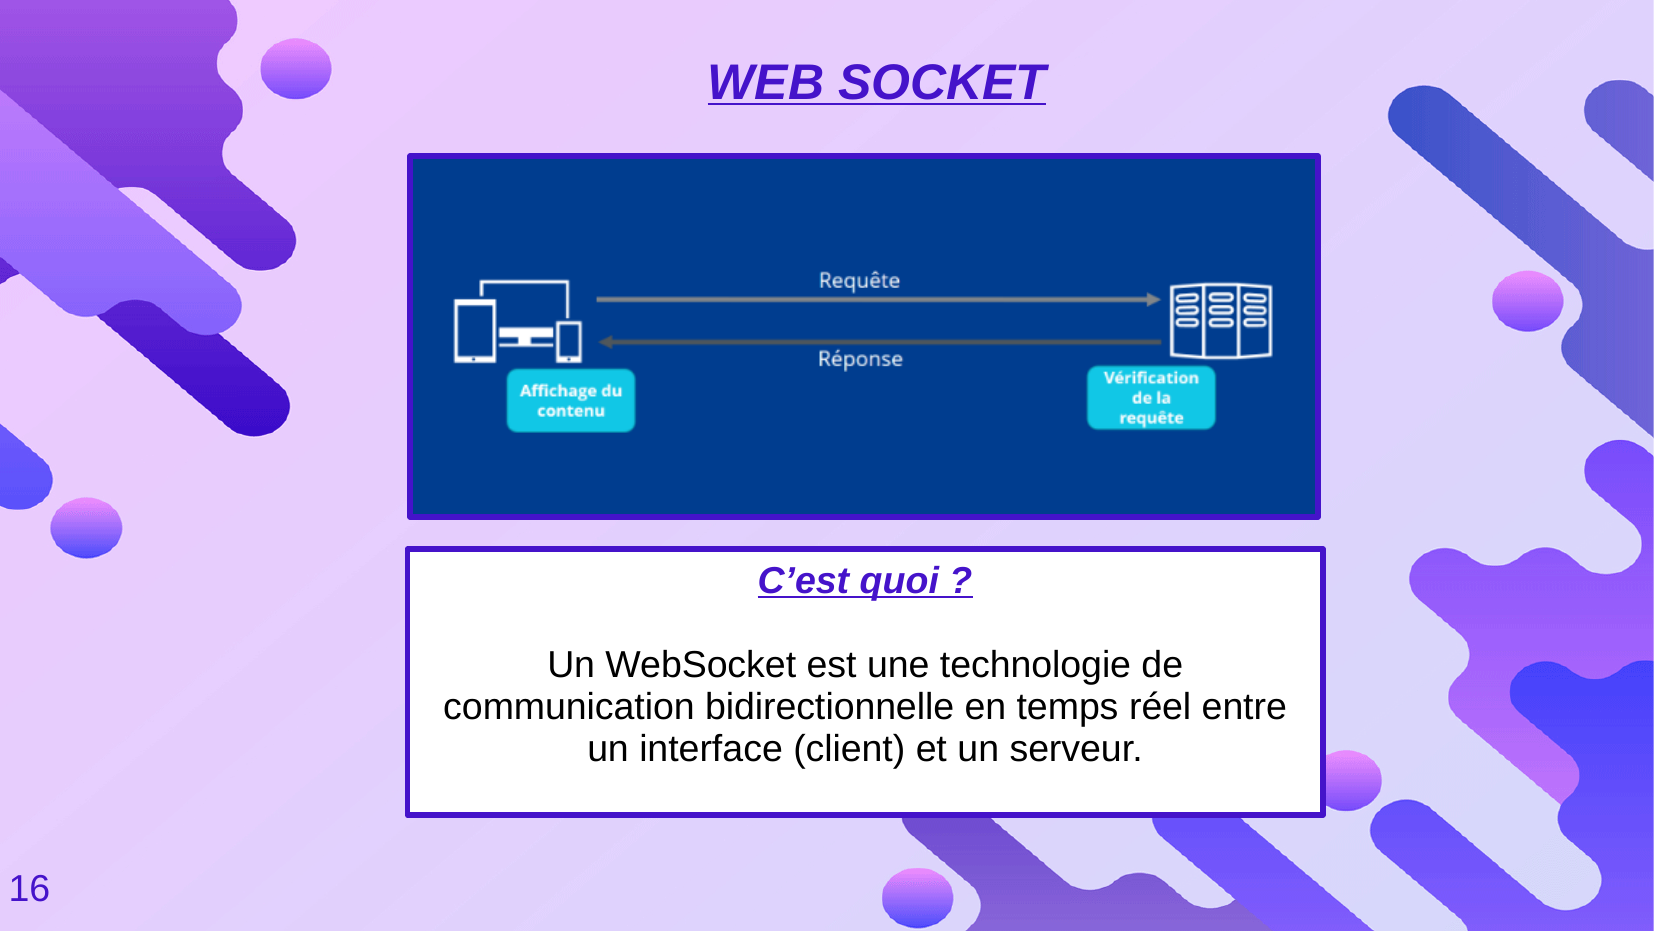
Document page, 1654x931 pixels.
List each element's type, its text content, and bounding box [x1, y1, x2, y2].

text_box WEB SOCKET [360, 47, 1394, 174]
text_box C’est quoi ? Un WebSocket est une technologie de communication bidirectionnelle en temps réel entre un interface (client) et un serveur. [407, 549, 1323, 815]
text_box 16 [0, 860, 66, 931]
picture [0, 0, 1654, 931]
